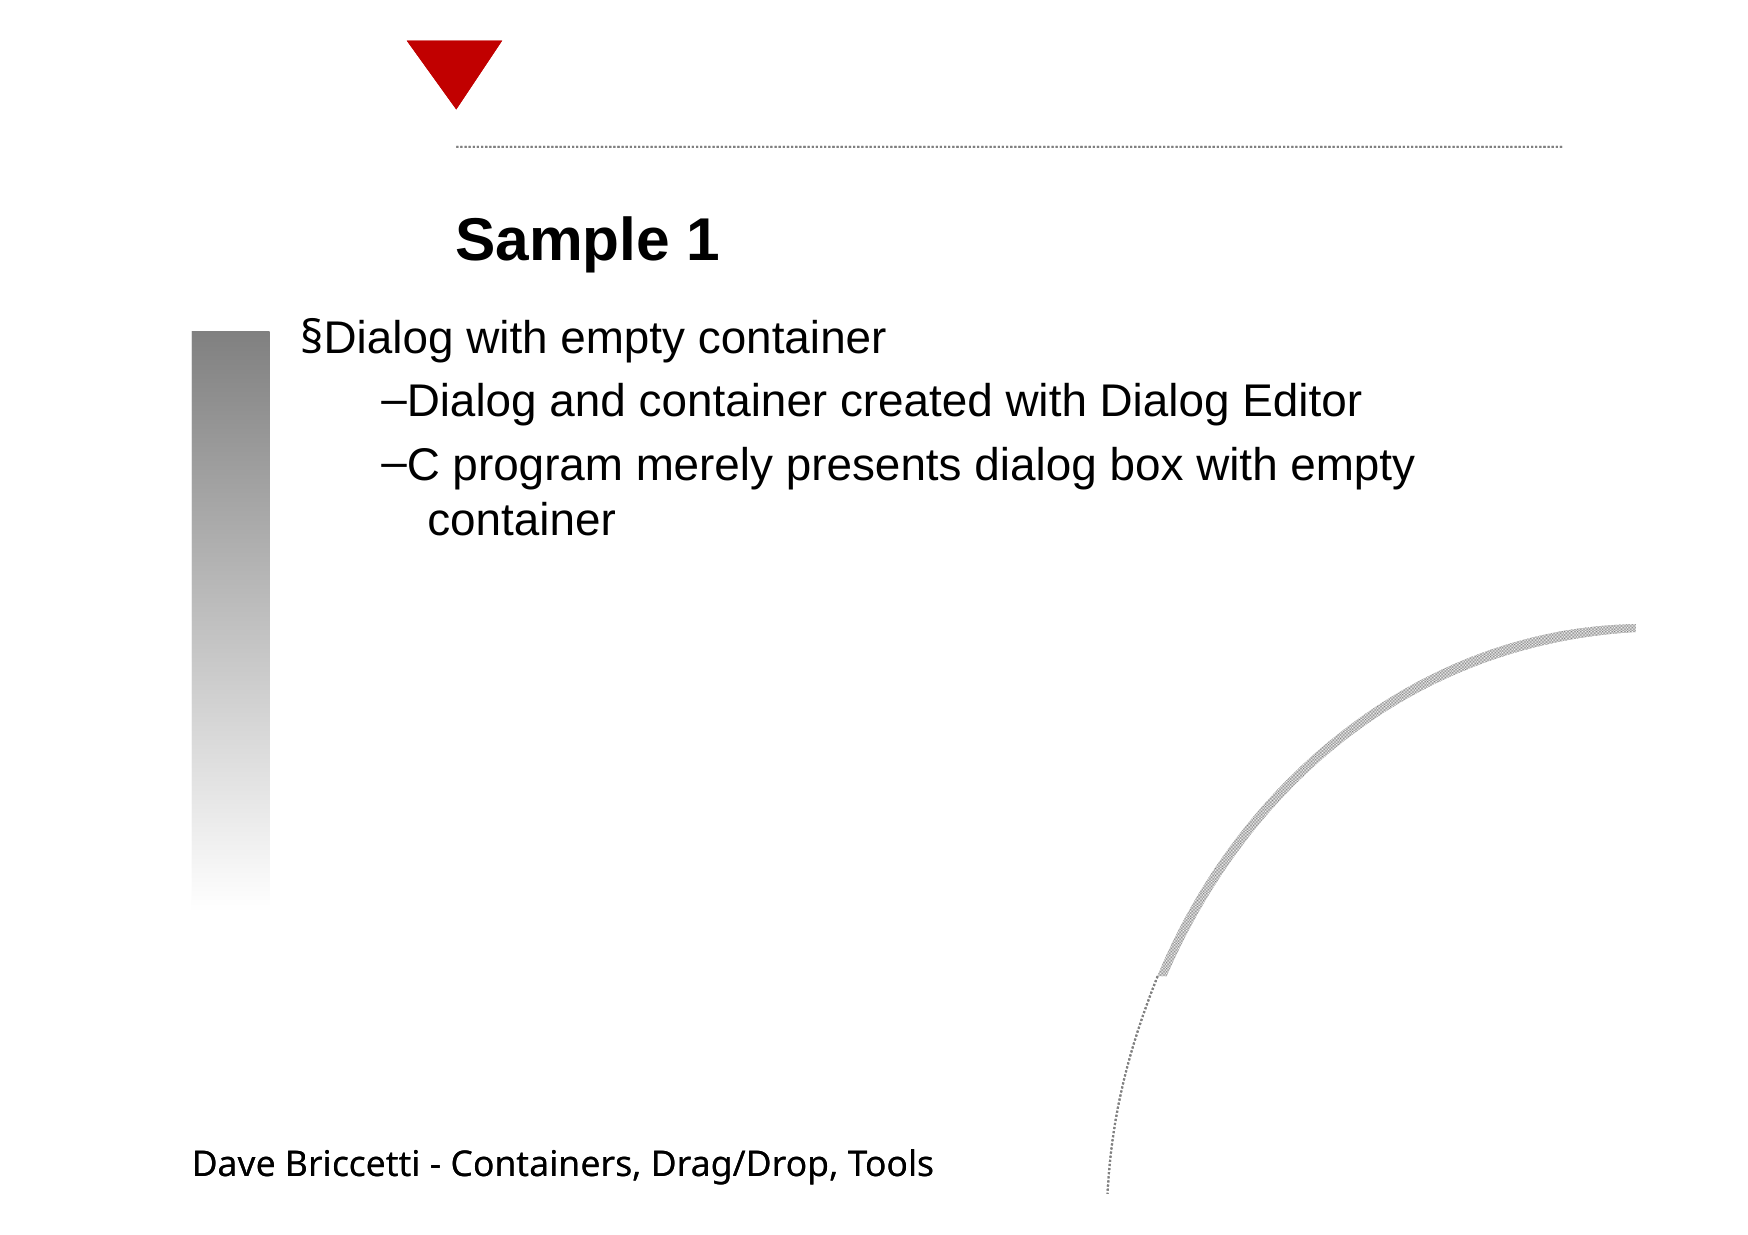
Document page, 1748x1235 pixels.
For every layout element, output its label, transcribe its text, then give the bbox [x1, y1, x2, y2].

text_box [1561, 624, 1636, 642]
text_box Sample 1 [455, 196, 1568, 277]
text_box [406, 40, 503, 110]
text_box Dave Briccetti - Containers, Drag/Drop, Tools [191, 1141, 1505, 1210]
text_box Dialog with empty container Dialog and container created with Dialog Editor C program merely presents dialog box with empty container [300, 307, 1561, 1123]
text_box [192, 332, 269, 911]
